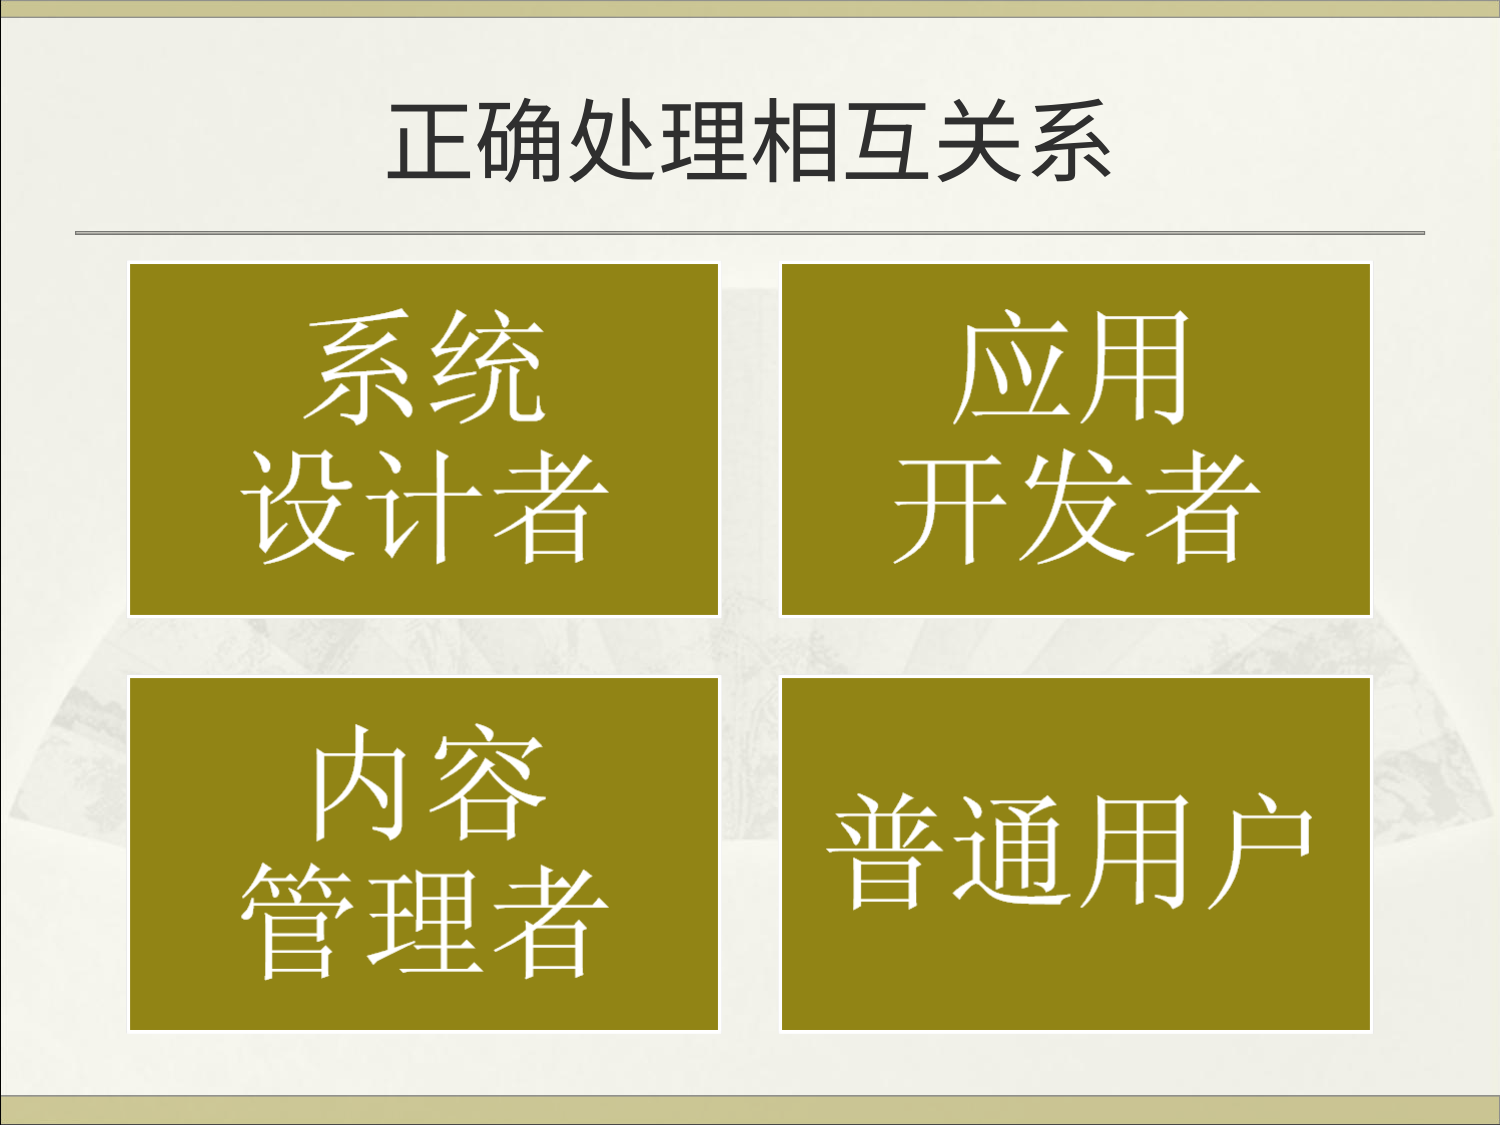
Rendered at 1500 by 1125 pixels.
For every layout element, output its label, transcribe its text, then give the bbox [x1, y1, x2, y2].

title 正确处理相互关系 [75, 45, 1426, 233]
text_box [73, 248, 1427, 1035]
picture [0, 0, 1500, 1125]
